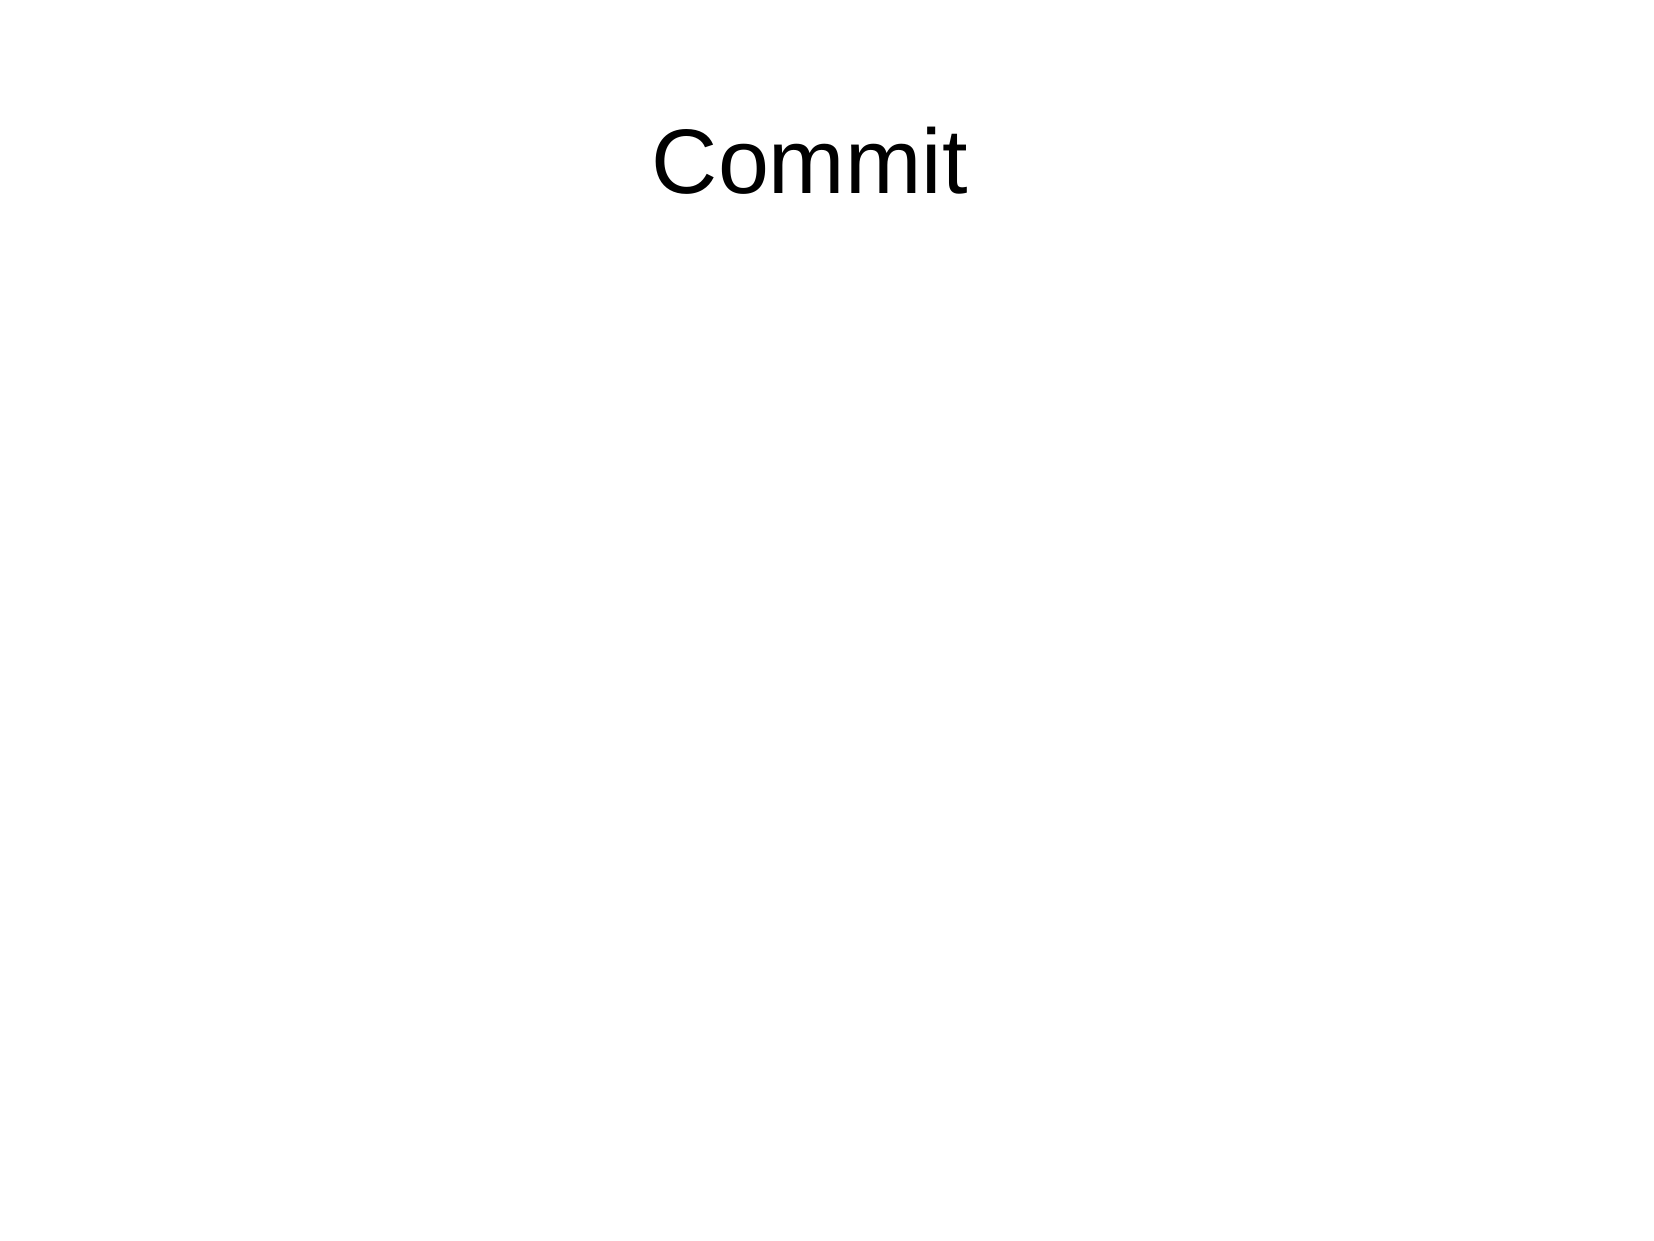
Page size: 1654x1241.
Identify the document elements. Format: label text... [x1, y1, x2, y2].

title Commit [66, 53, 1555, 261]
